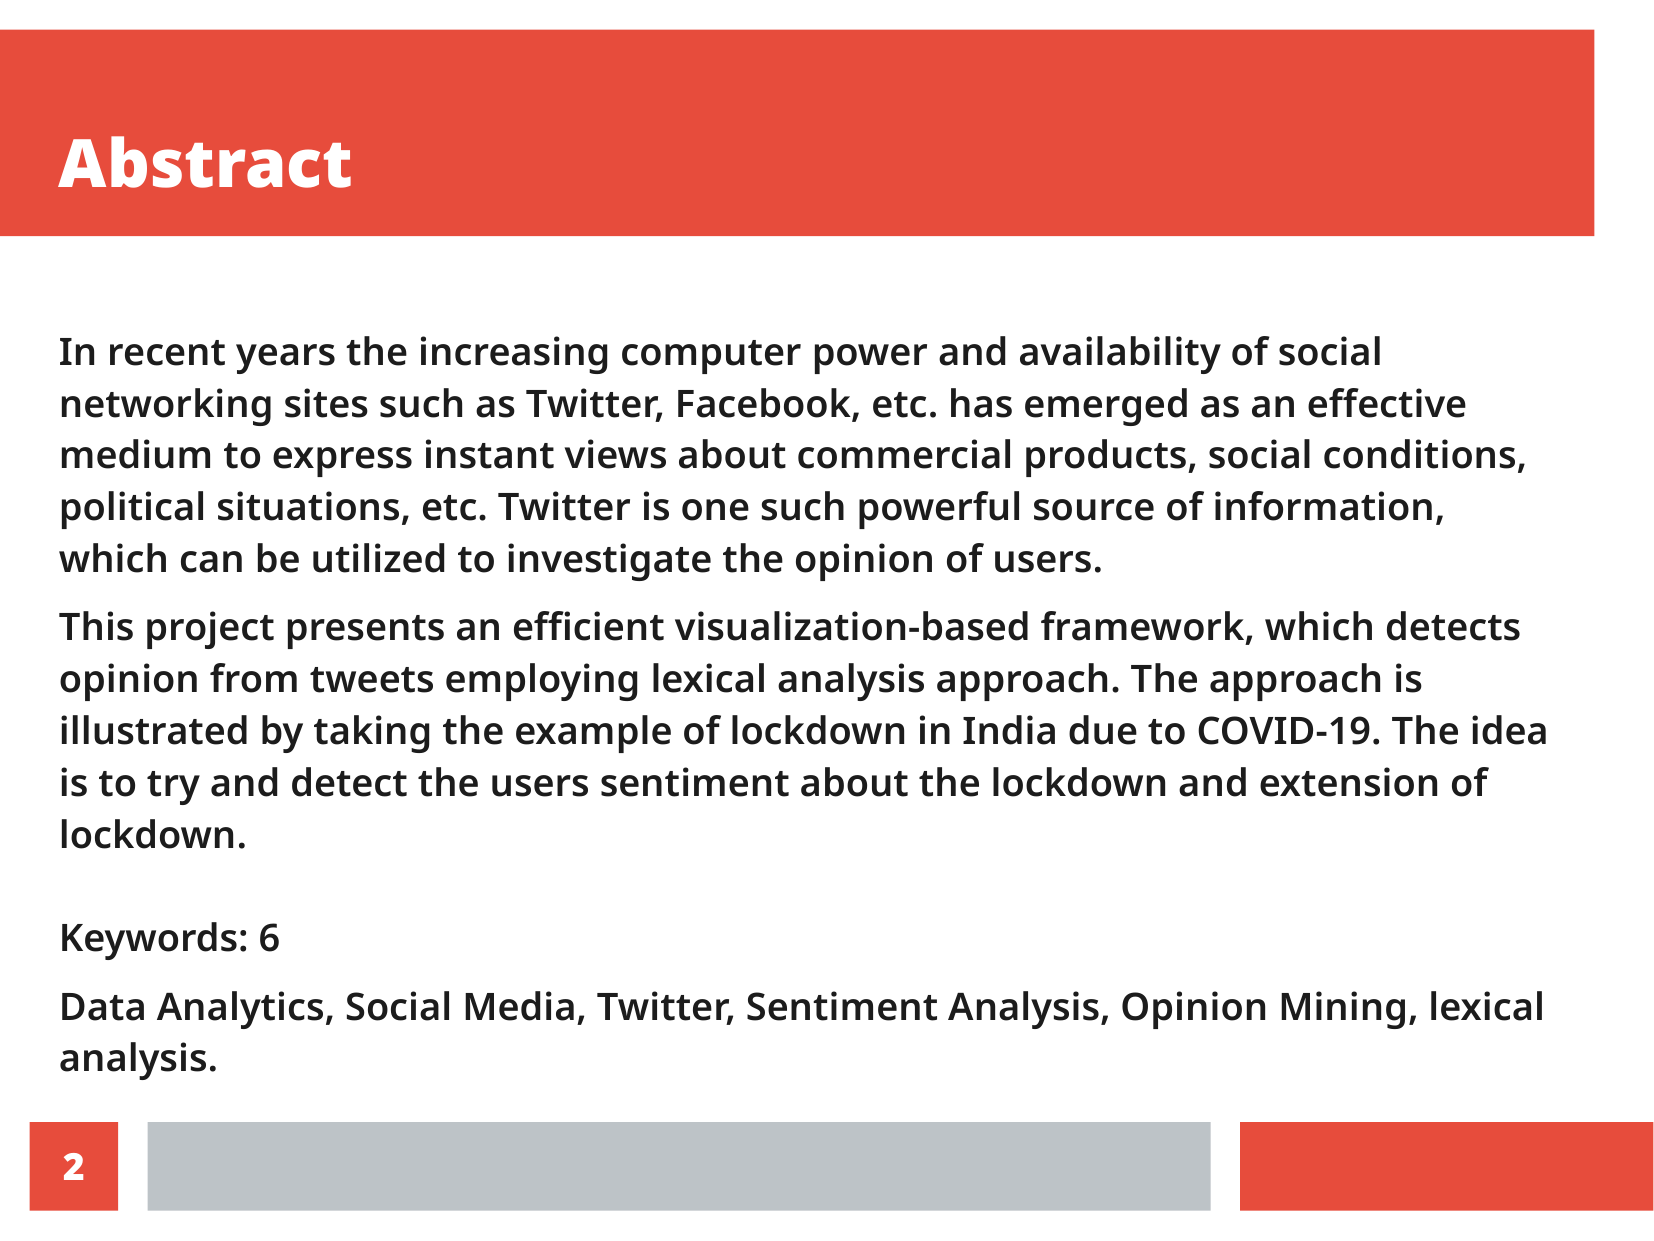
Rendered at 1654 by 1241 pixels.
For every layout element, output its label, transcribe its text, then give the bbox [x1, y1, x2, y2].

list In recent years the increasing computer power and availability of social networking sites such as Twitter, Facebook, etc. has emerged as an effective medium to express instant views about commercial products, social conditions, political situations, etc. Twitter is one such powerful source of information, which can be utilized to investigate the opinion of users. This project presents an efficient visualization-based framework, which detects opinion from tweets employing lexical analysis approach. The approach is illustrated by taking the example of lockdown in India due to COVID-19. The idea is to try and detect the users sentiment about the lockdown and extension of lockdown. Keywords: 6 Data Analytics, Social Media, Twitter, Sentiment Analysis, Opinion Mining, lexical analysis. [59, 324, 1565, 1093]
title Abstract [59, 59, 1595, 207]
